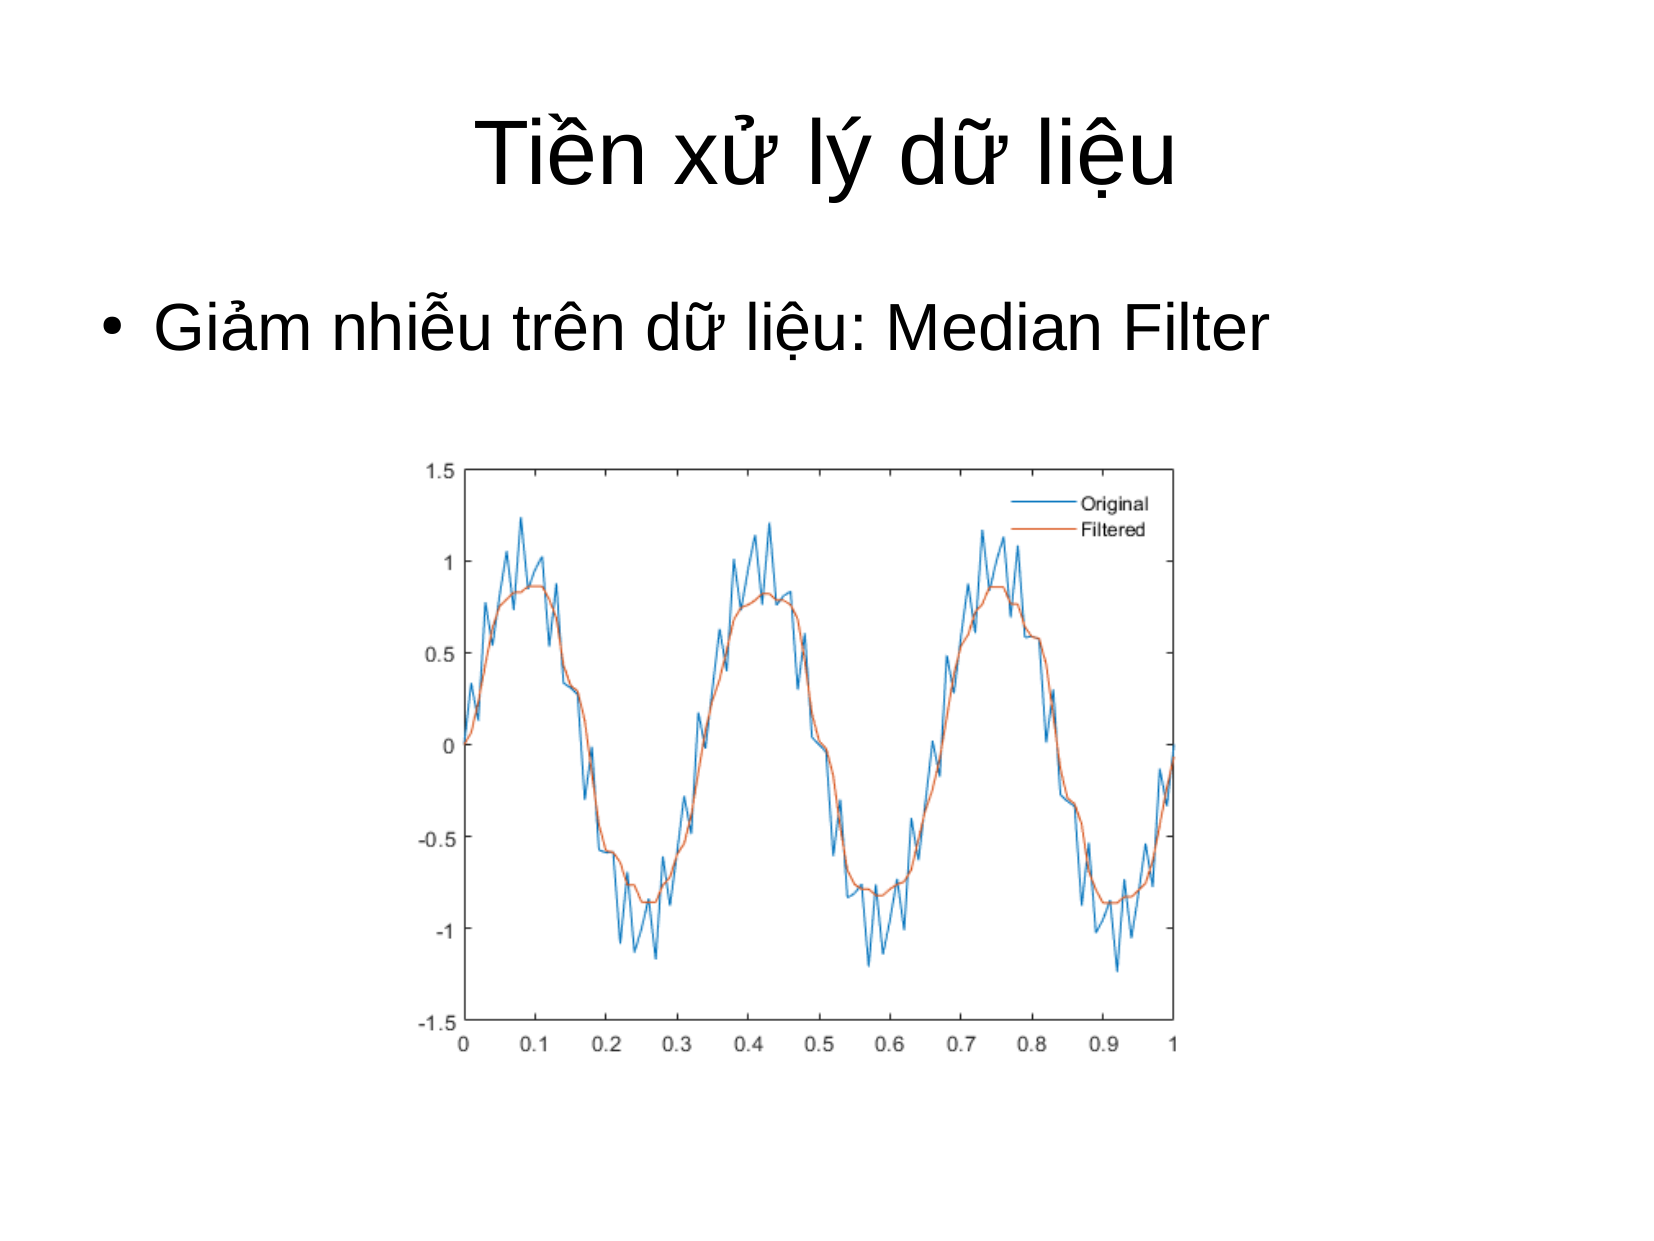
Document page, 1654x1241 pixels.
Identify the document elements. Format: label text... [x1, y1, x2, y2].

list Giảm nhiễu trên dữ liệu: Median Filter [82, 290, 1571, 1010]
title Tiền xử lý dữ liệu [82, 49, 1571, 257]
picture [345, 419, 1261, 1096]
